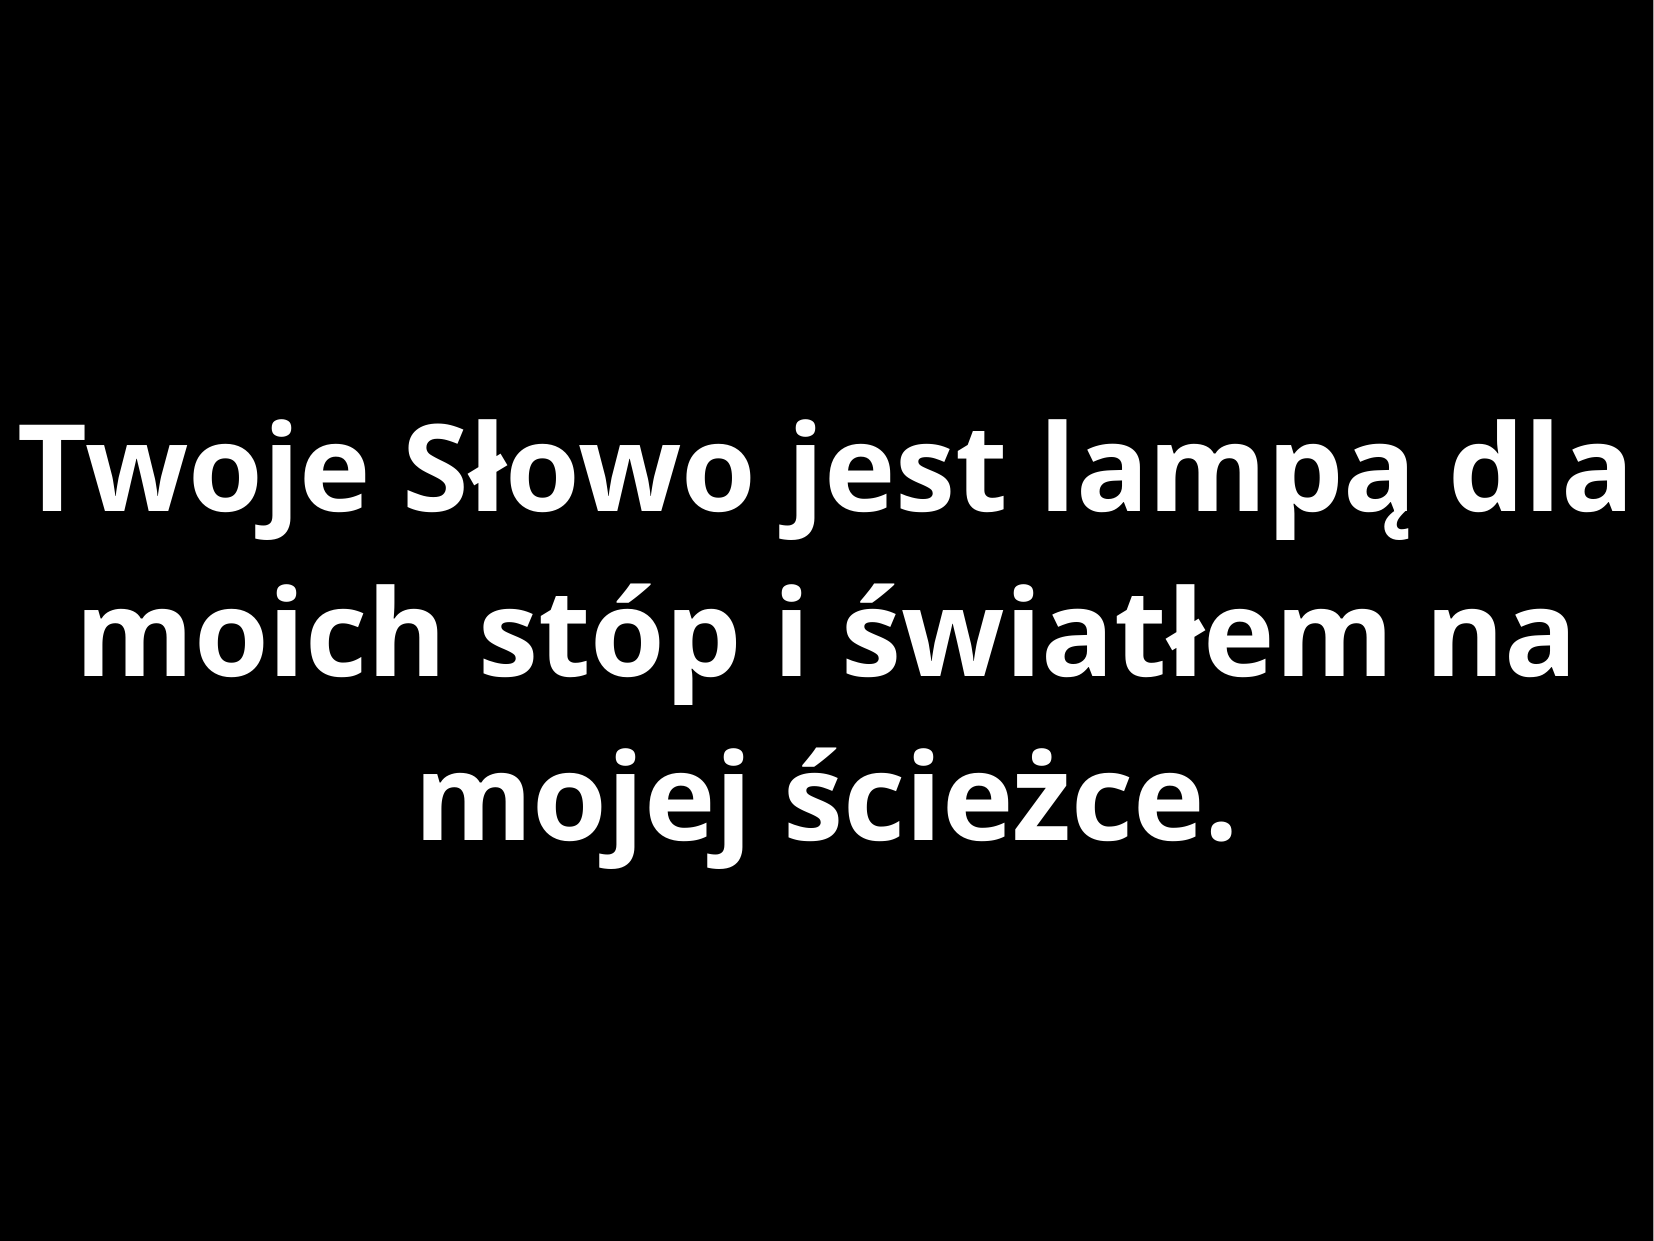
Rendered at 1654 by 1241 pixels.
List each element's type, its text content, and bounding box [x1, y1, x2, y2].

title Twoje Słowo jest lampą dla moich stóp i światłem na mojej ścieżce. [0, 0, 1654, 1241]
